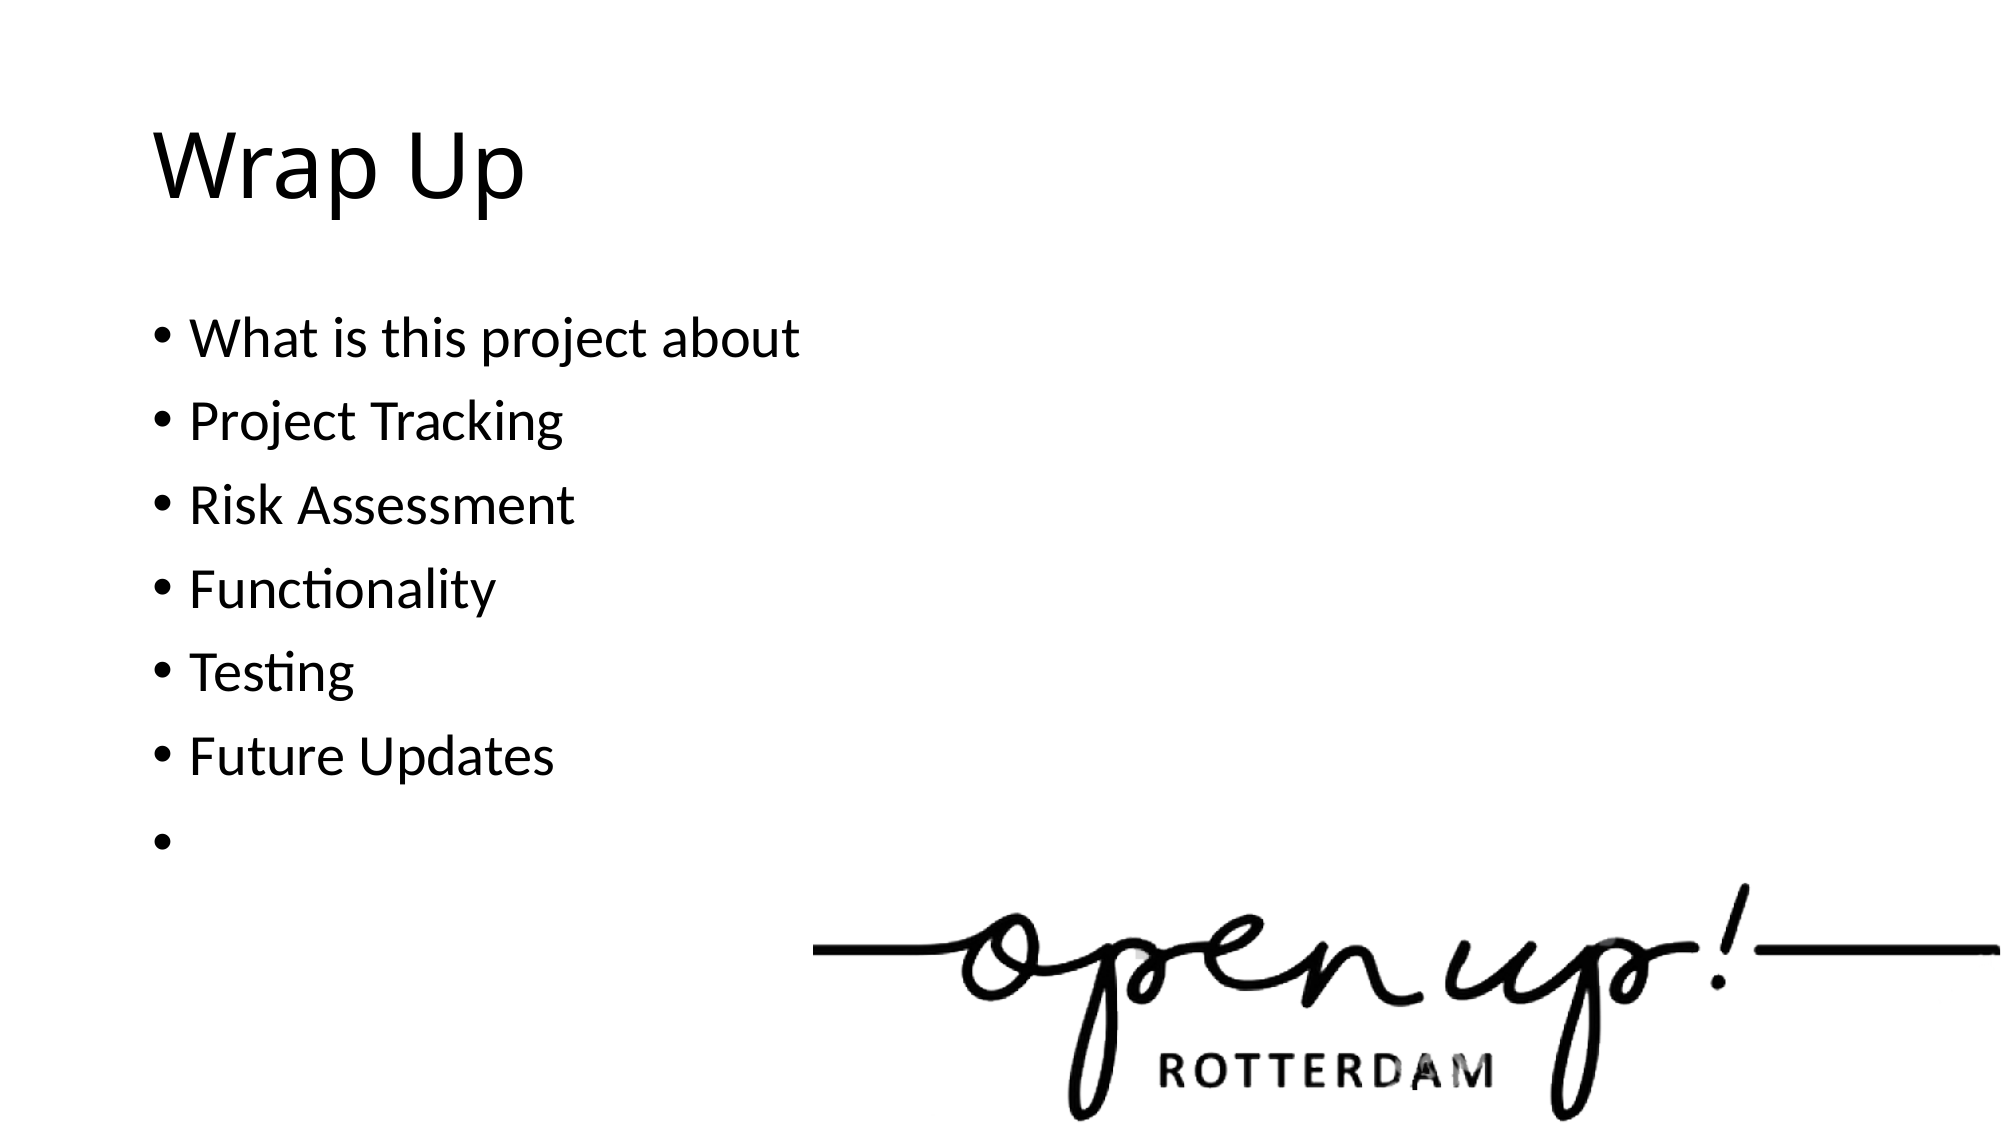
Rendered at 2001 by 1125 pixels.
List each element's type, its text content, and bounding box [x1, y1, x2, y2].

picture [813, 832, 2000, 1125]
title Wrap Up [137, 59, 1863, 278]
list What is this project about Project Tracking Risk Assessment Functionality Testing Future Updates [137, 299, 1863, 1014]
